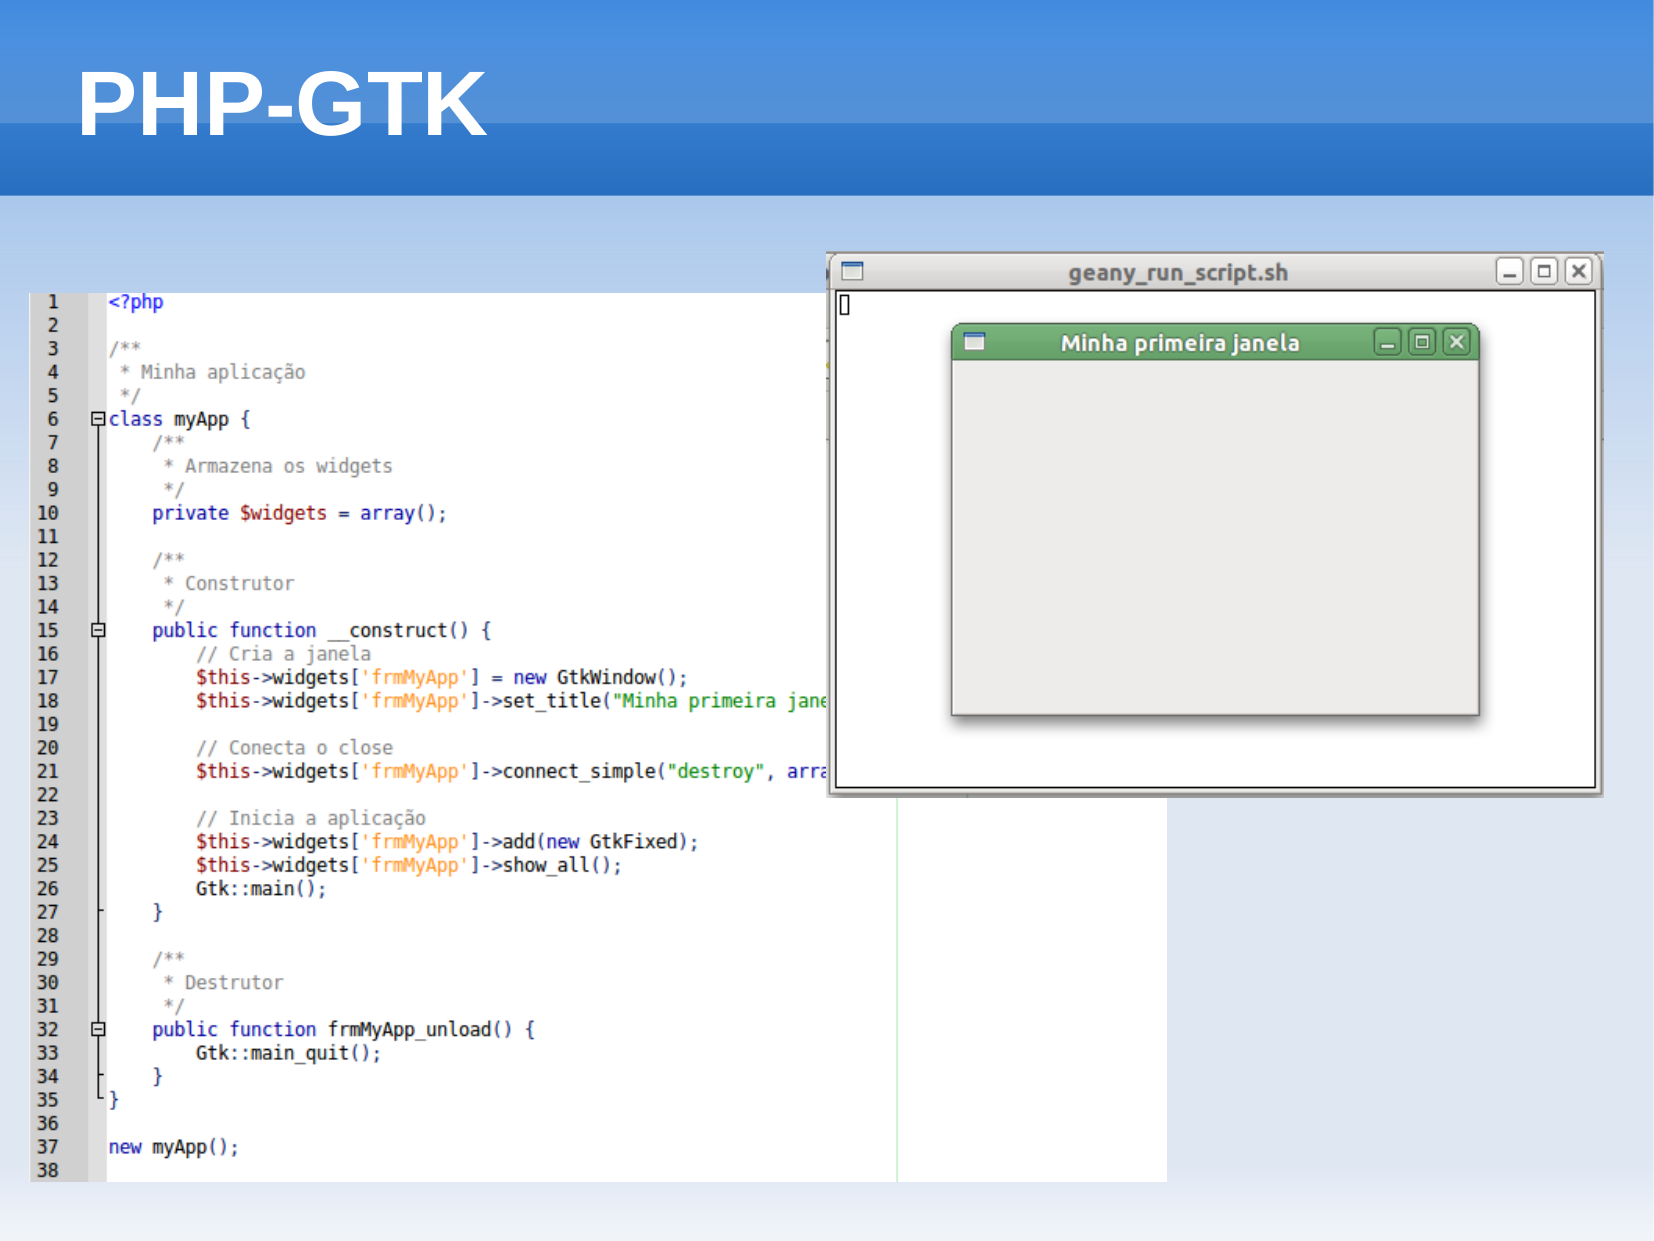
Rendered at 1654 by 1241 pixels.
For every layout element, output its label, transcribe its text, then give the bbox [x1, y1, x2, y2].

picture [0, 0, 1654, 1241]
title PHP-GTK [76, 0, 1565, 208]
